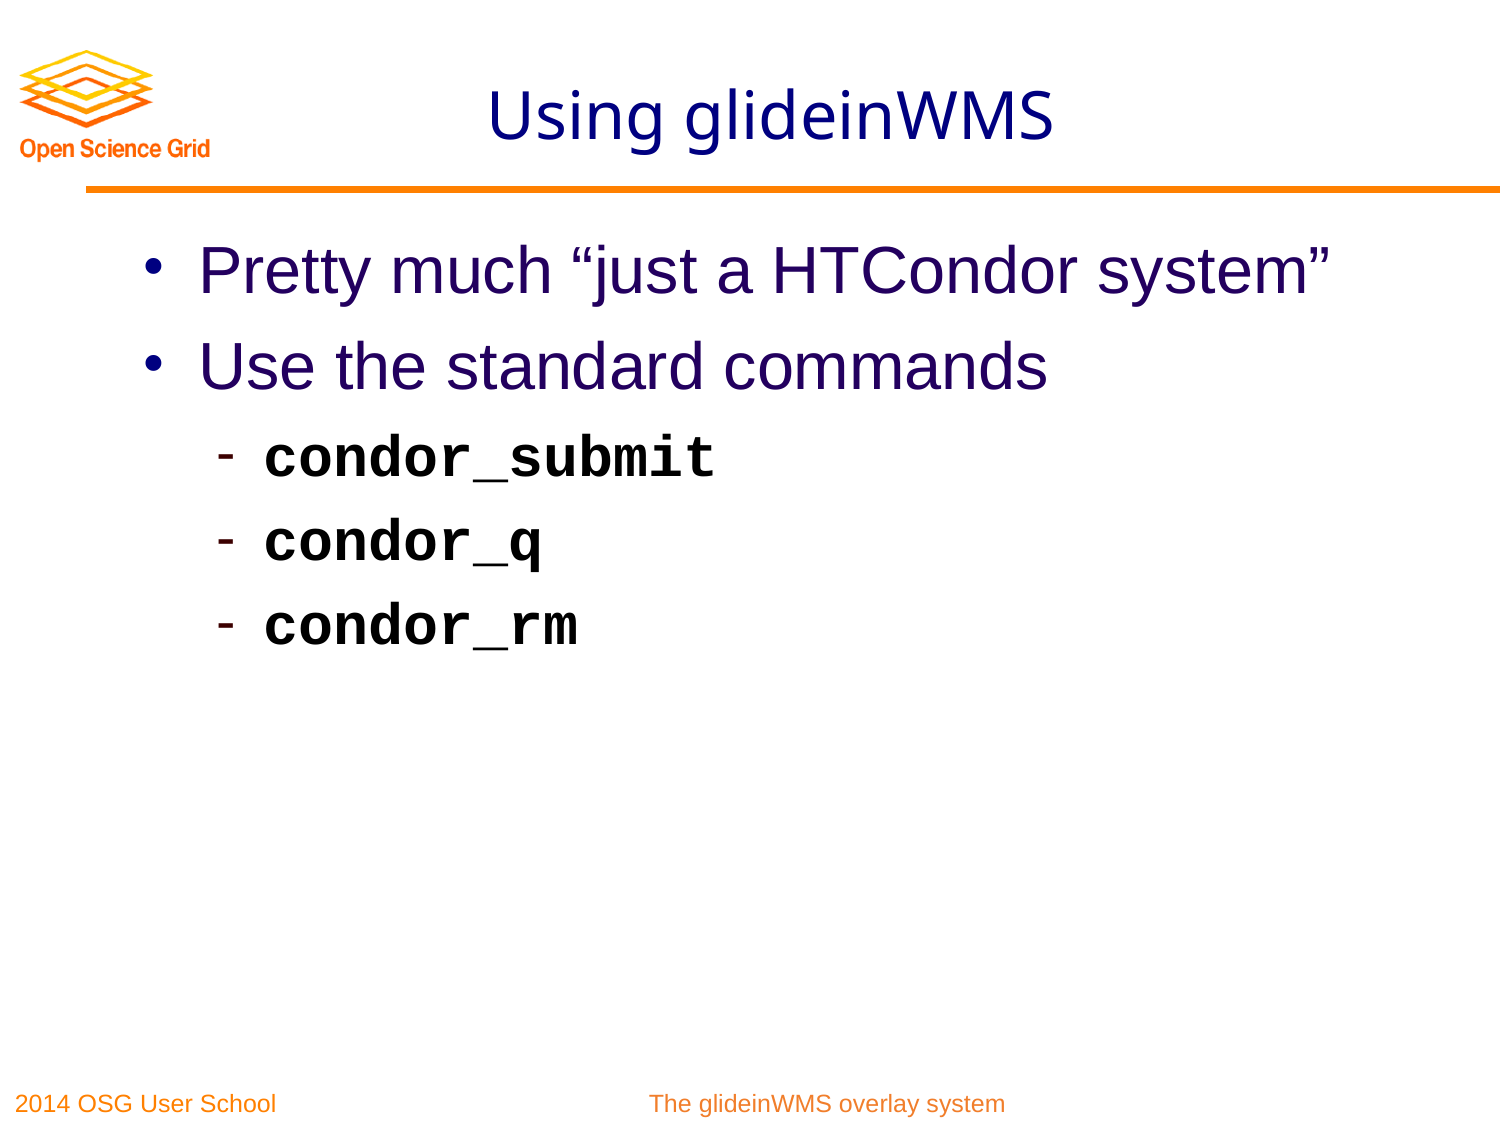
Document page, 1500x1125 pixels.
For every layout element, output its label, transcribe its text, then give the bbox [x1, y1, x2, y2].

picture [0, 27, 201, 179]
title Using glideinWMS [201, 18, 1342, 207]
list Pretty much “just a HTCondor system” Use the standard commands condor_submit condor_q condor_rm [127, 218, 1403, 1076]
